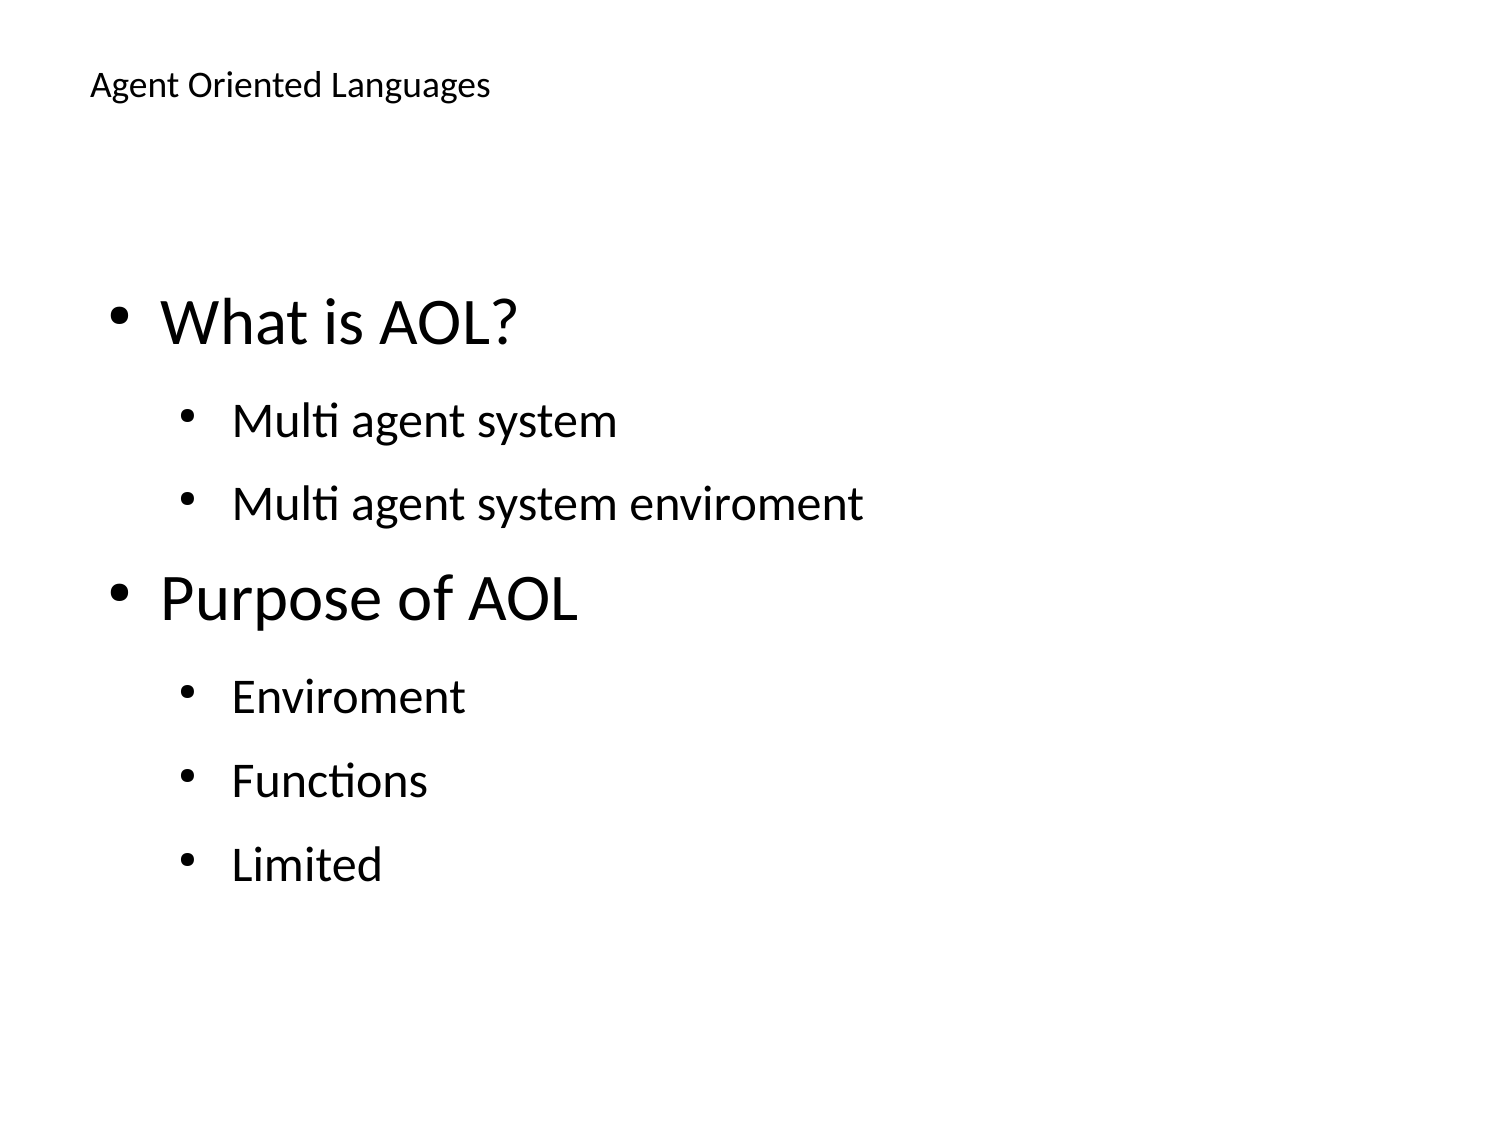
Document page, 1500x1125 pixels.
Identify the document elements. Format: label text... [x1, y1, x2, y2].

title Agent Oriented Languages [75, 45, 1425, 233]
list What is AOL? Multi agent system Multi agent system enviroment Purpose of AOL Enviroment Functions Limited [75, 262, 1425, 1005]
